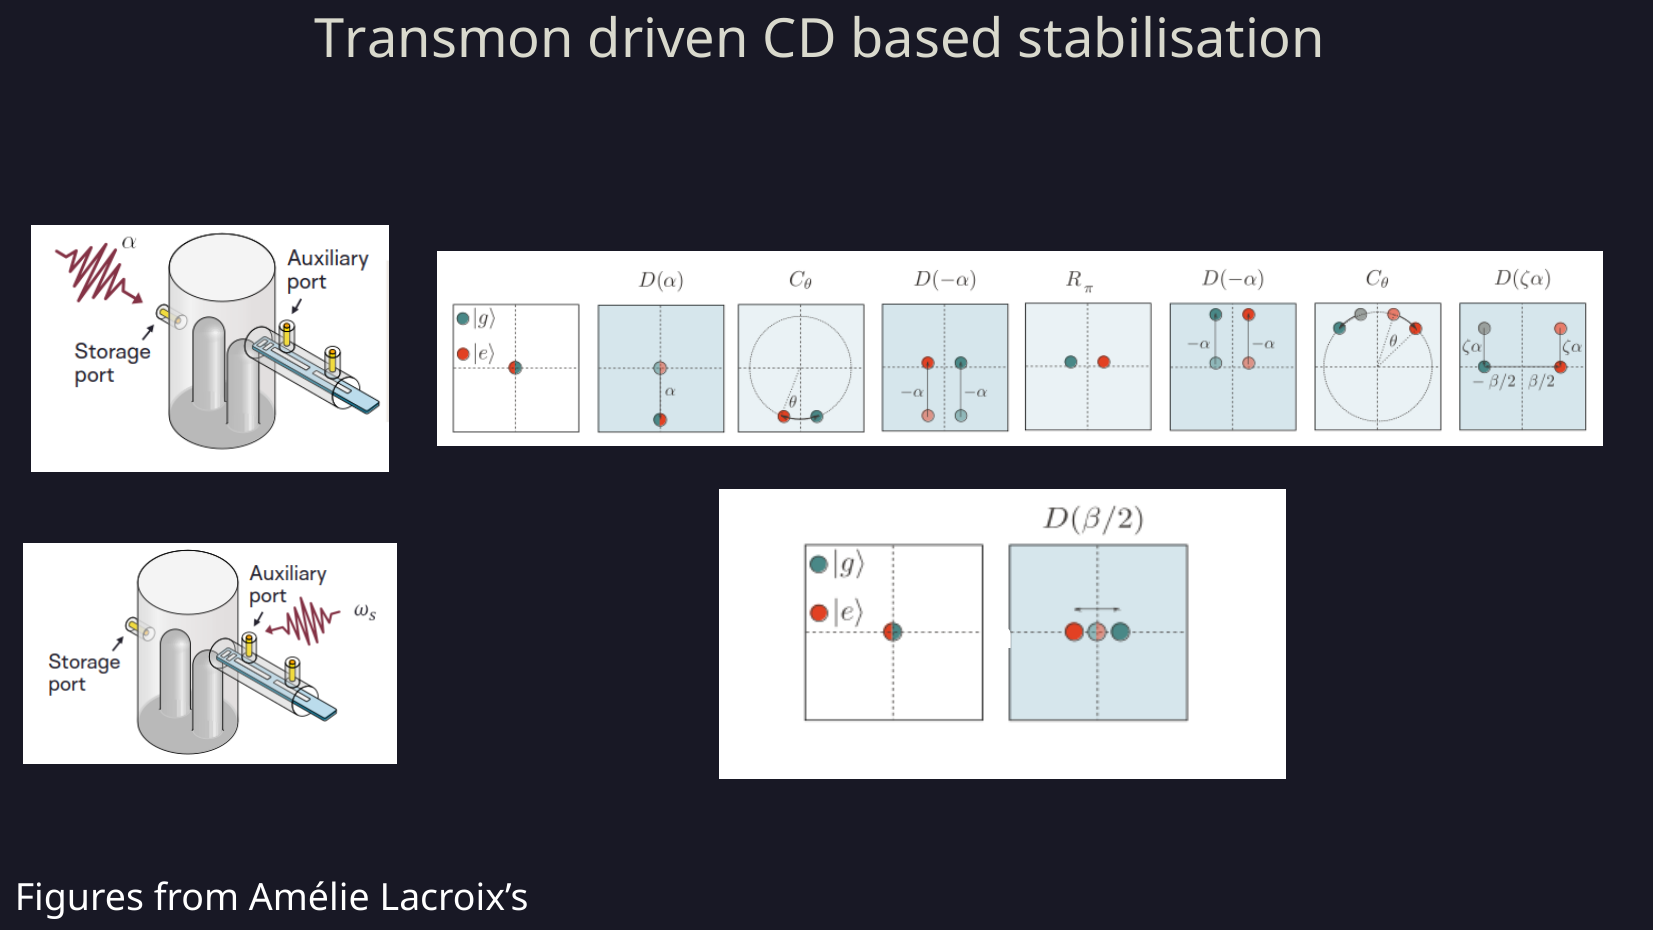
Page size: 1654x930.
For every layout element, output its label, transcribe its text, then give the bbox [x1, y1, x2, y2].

text_box Transmon driven CD based stabilisation [314, 0, 1328, 75]
picture [719, 489, 1286, 779]
picture [437, 251, 1603, 446]
text_box Figures from Amélie Lacroix’s presentation [0, 863, 754, 928]
picture [31, 225, 389, 472]
picture [23, 543, 397, 764]
